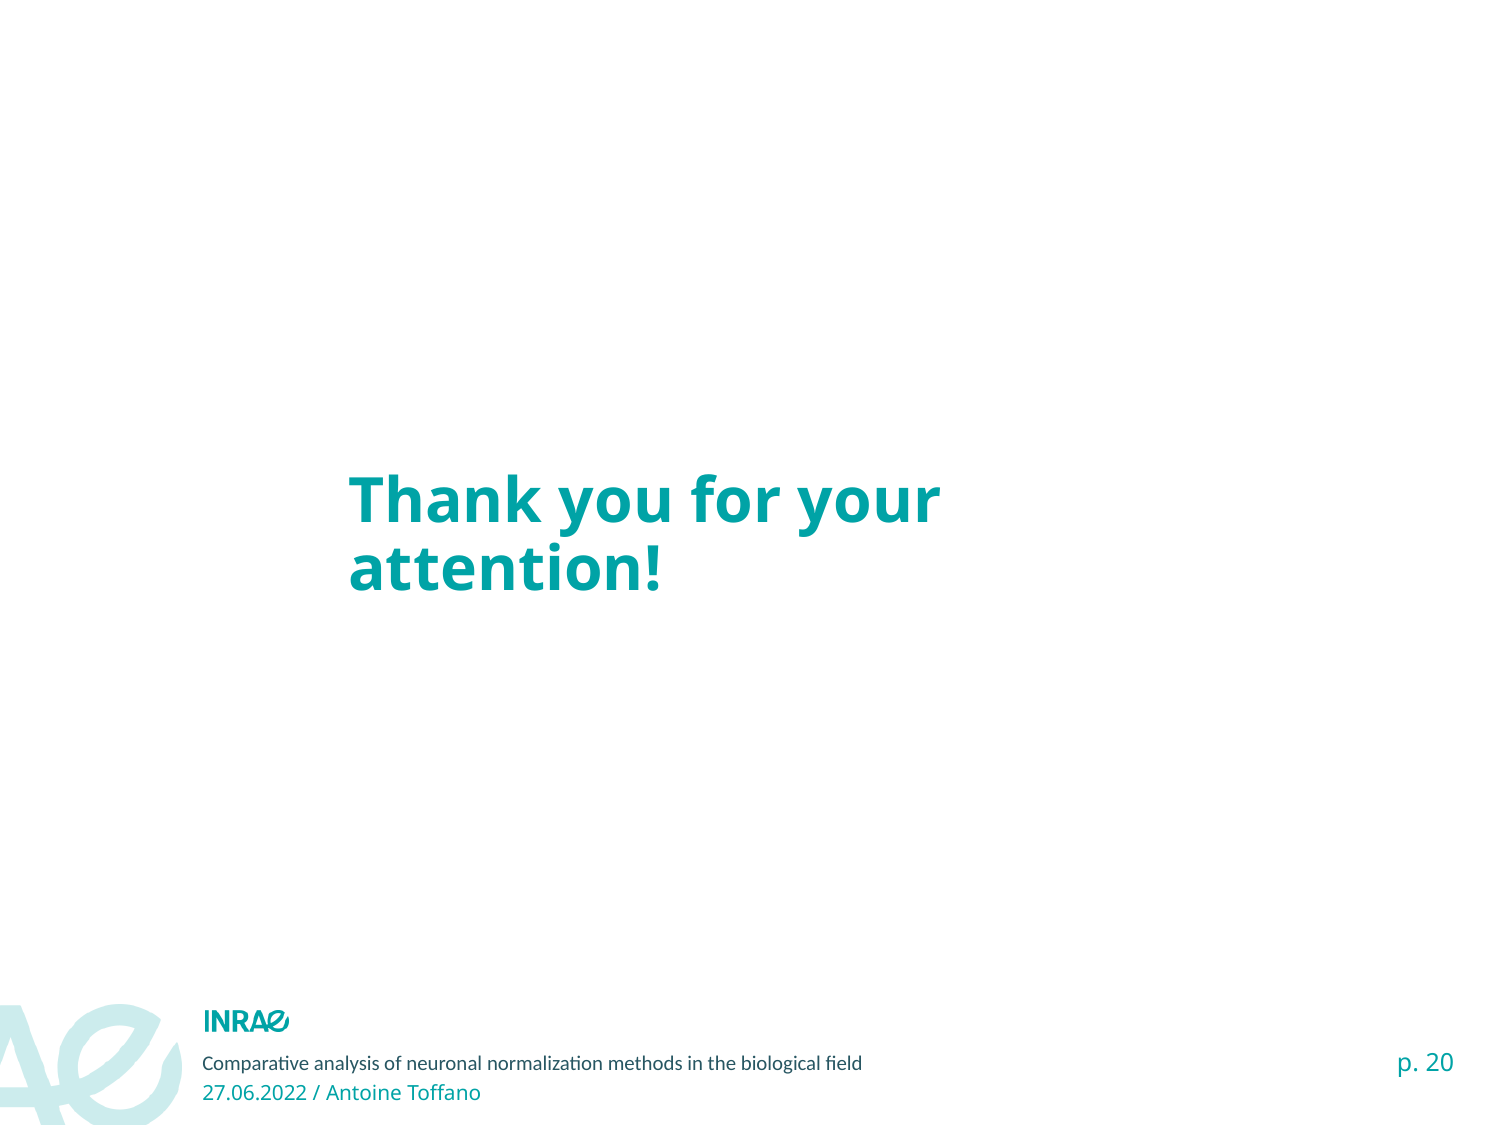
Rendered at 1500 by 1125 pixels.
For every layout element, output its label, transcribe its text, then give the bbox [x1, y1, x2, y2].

picture [0, 996, 328, 1125]
text_box Thank you for your attention! [348, 463, 1110, 610]
